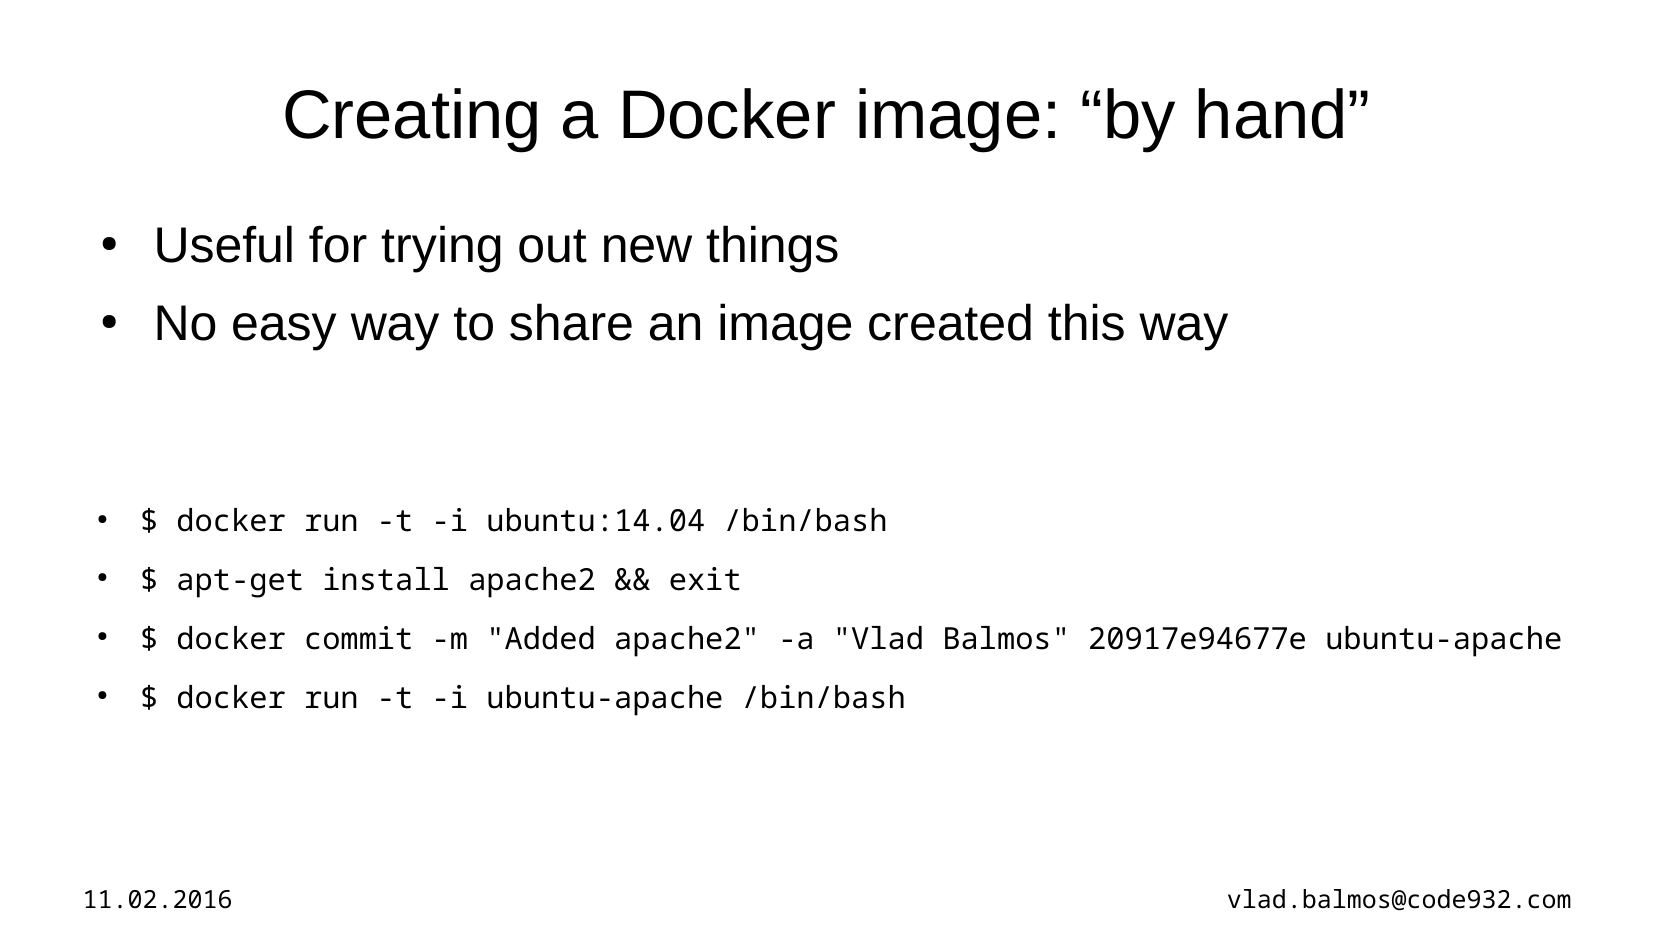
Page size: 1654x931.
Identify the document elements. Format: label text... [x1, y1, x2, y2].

title Creating a Docker image: “by hand” [82, 37, 1571, 193]
list Useful for trying out new things No easy way to share an image created this way [82, 217, 1571, 475]
list $ docker run -t -i ubuntu:14.04 /bin/bash $ apt-get install apache2 && exit $ docker commit -m "Added apache2" -a "Vlad Balmos" 20917e94677e ubuntu-apache $ docker run -t -i ubuntu-apache /bin/bash [82, 499, 1571, 757]
